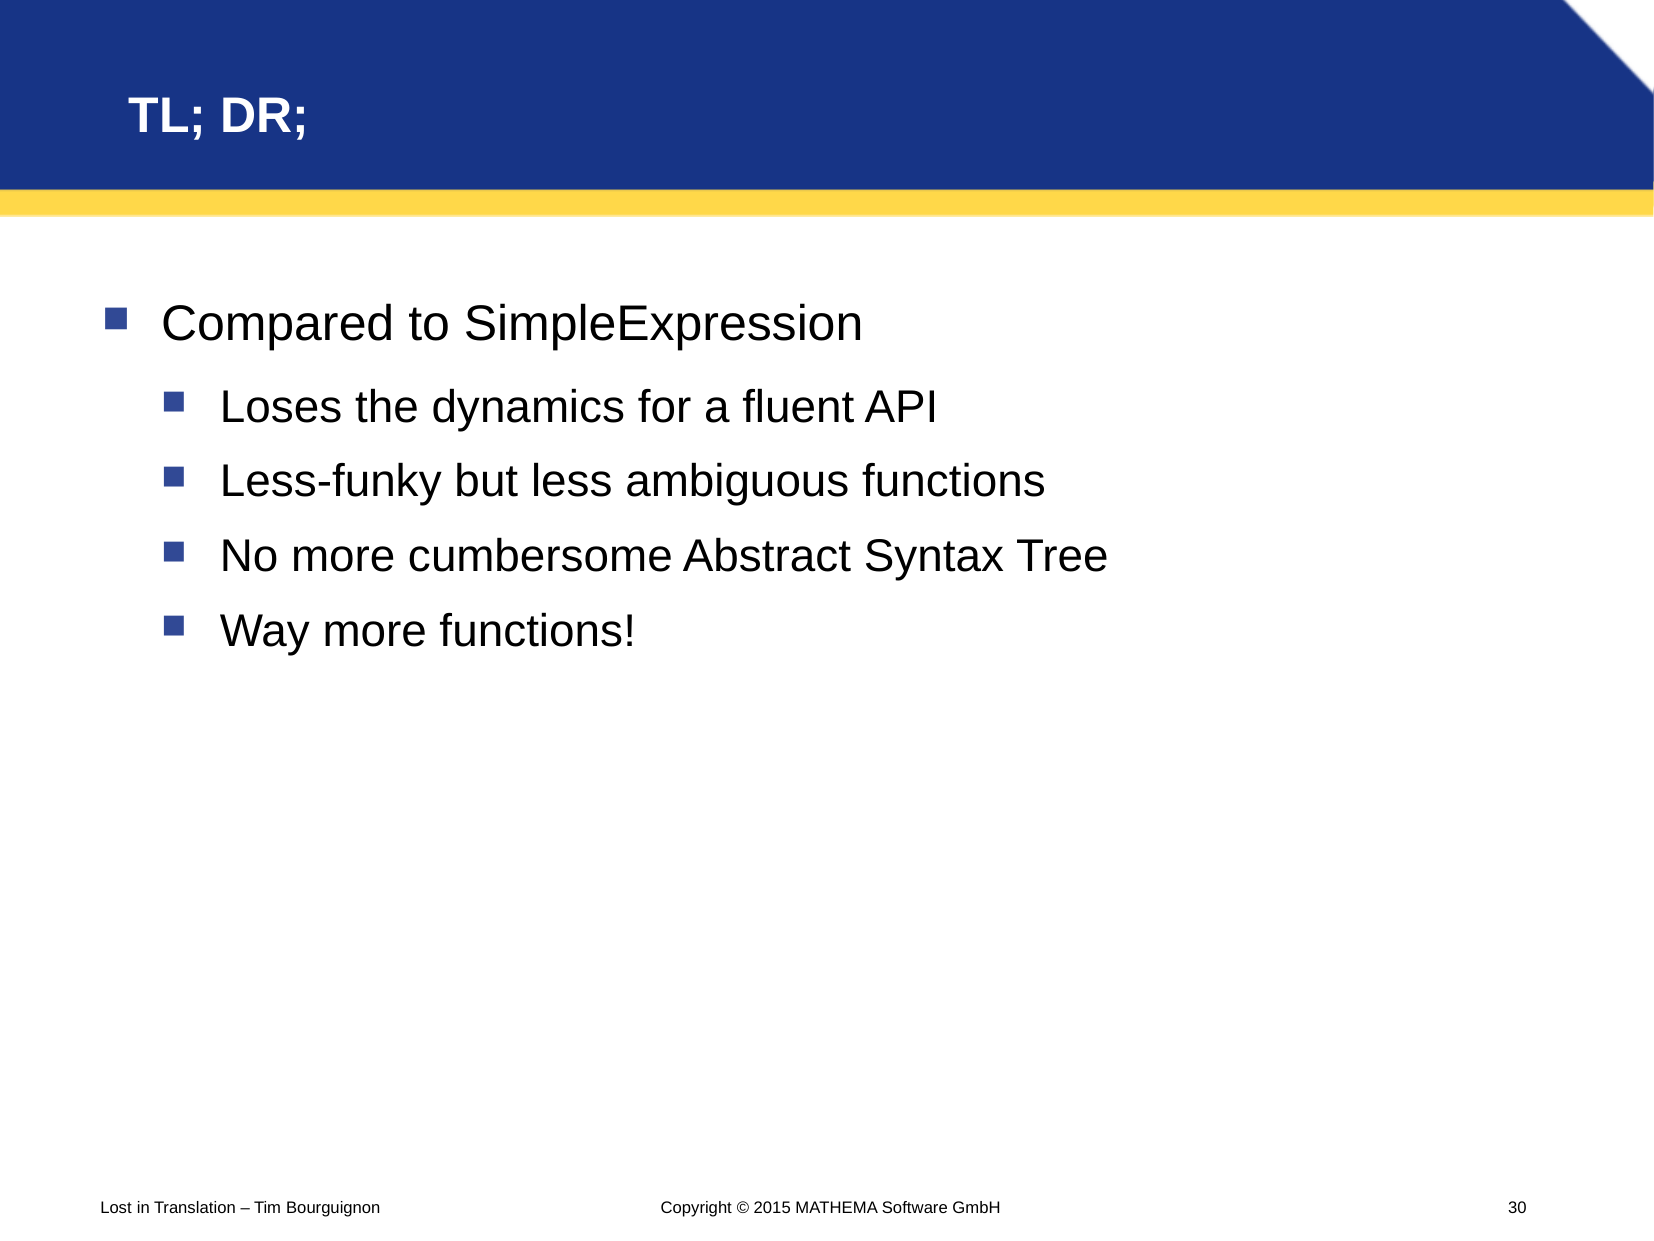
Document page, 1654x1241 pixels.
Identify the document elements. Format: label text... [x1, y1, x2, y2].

picture [0, 0, 1654, 1241]
title TL; DR; [128, 69, 1200, 162]
list Compared to SimpleExpression Loses the dynamics for a fluent API Less-funky but less ambiguous functions No more cumbersome Abstract Syntax Tree Way more functions! [101, 295, 1528, 1139]
